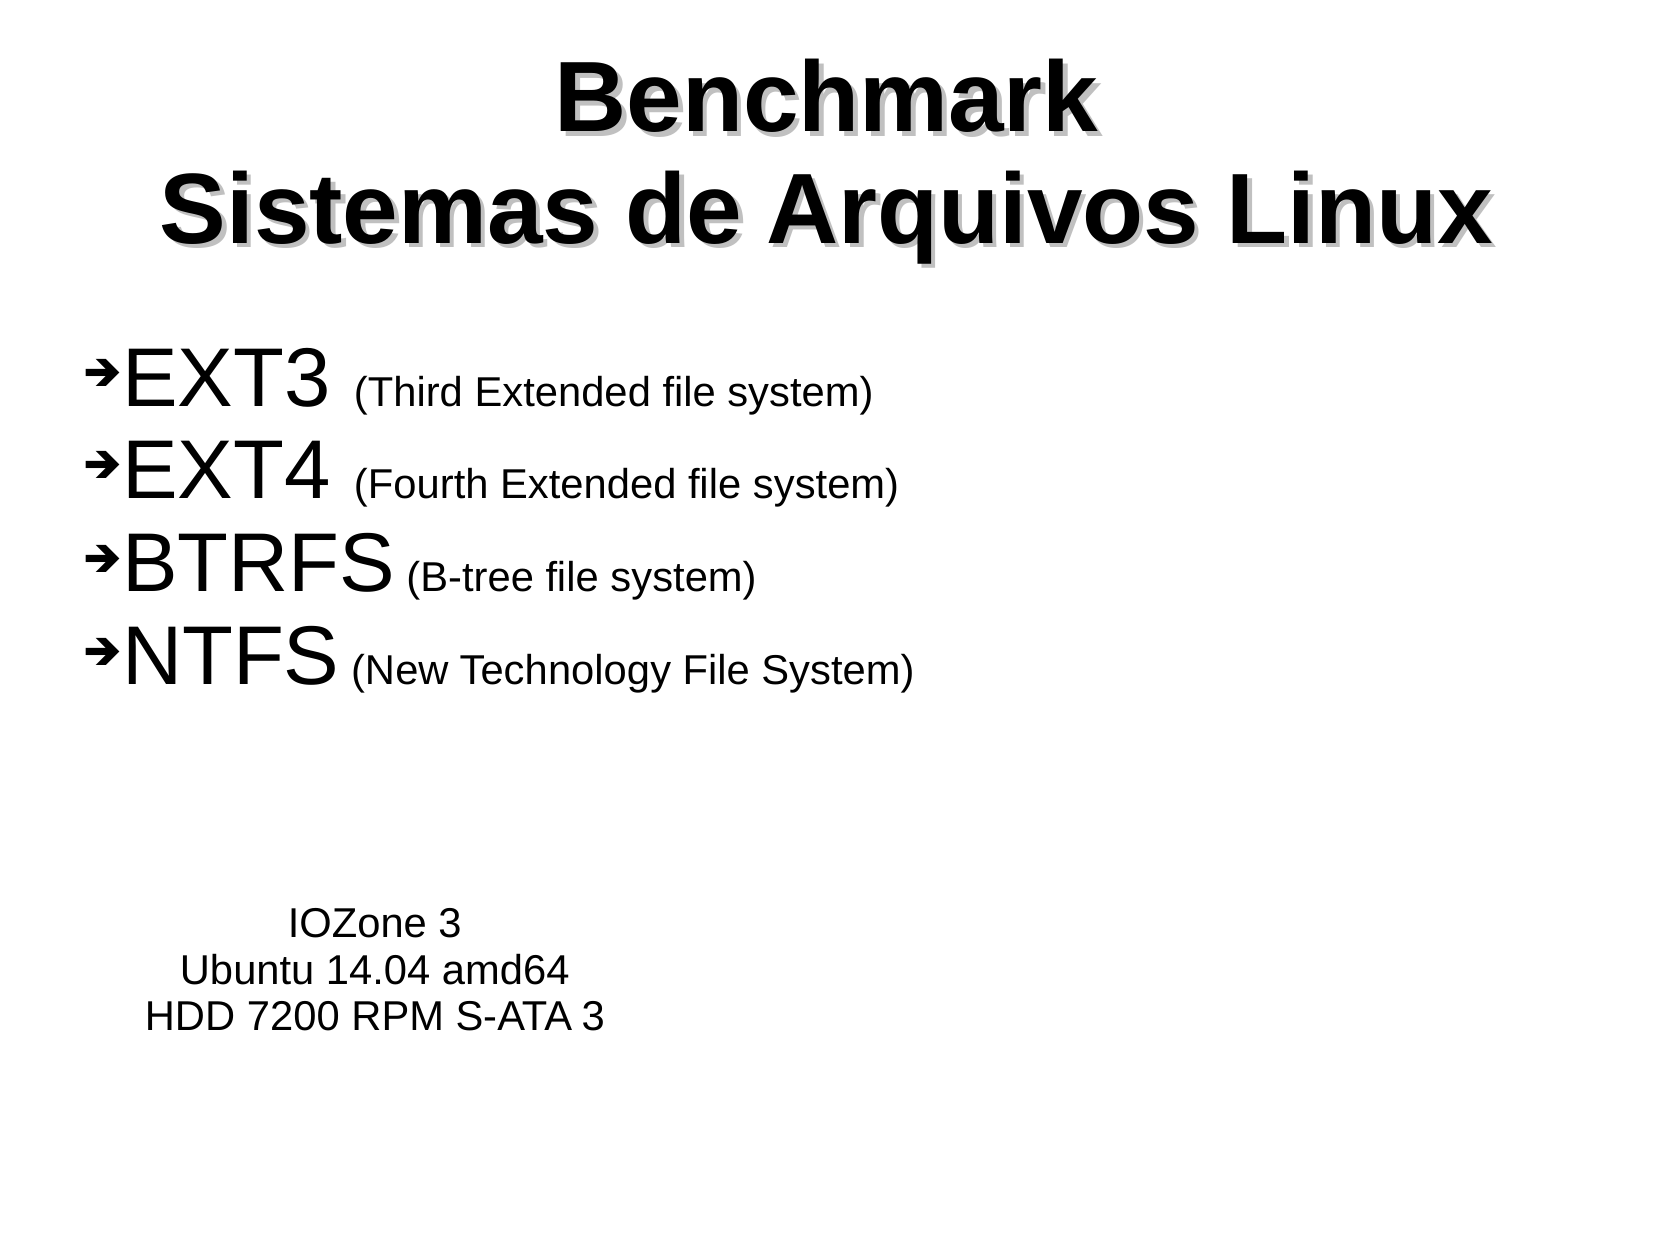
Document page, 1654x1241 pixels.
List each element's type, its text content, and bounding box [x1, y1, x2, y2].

title Benchmark Sistemas de Arquivos Linux [82, 41, 1571, 265]
subtitle EXT3 (Third Extended file system) EXT4 (Fourth Extended file system) BTRFS (B-tree file system) NTFS (New Technology File System) [82, 330, 1571, 721]
text_box IOZone 3 Ubuntu 14.04 amd64 HDD 7200 RPM S-ATA 3 [94, 899, 620, 1040]
